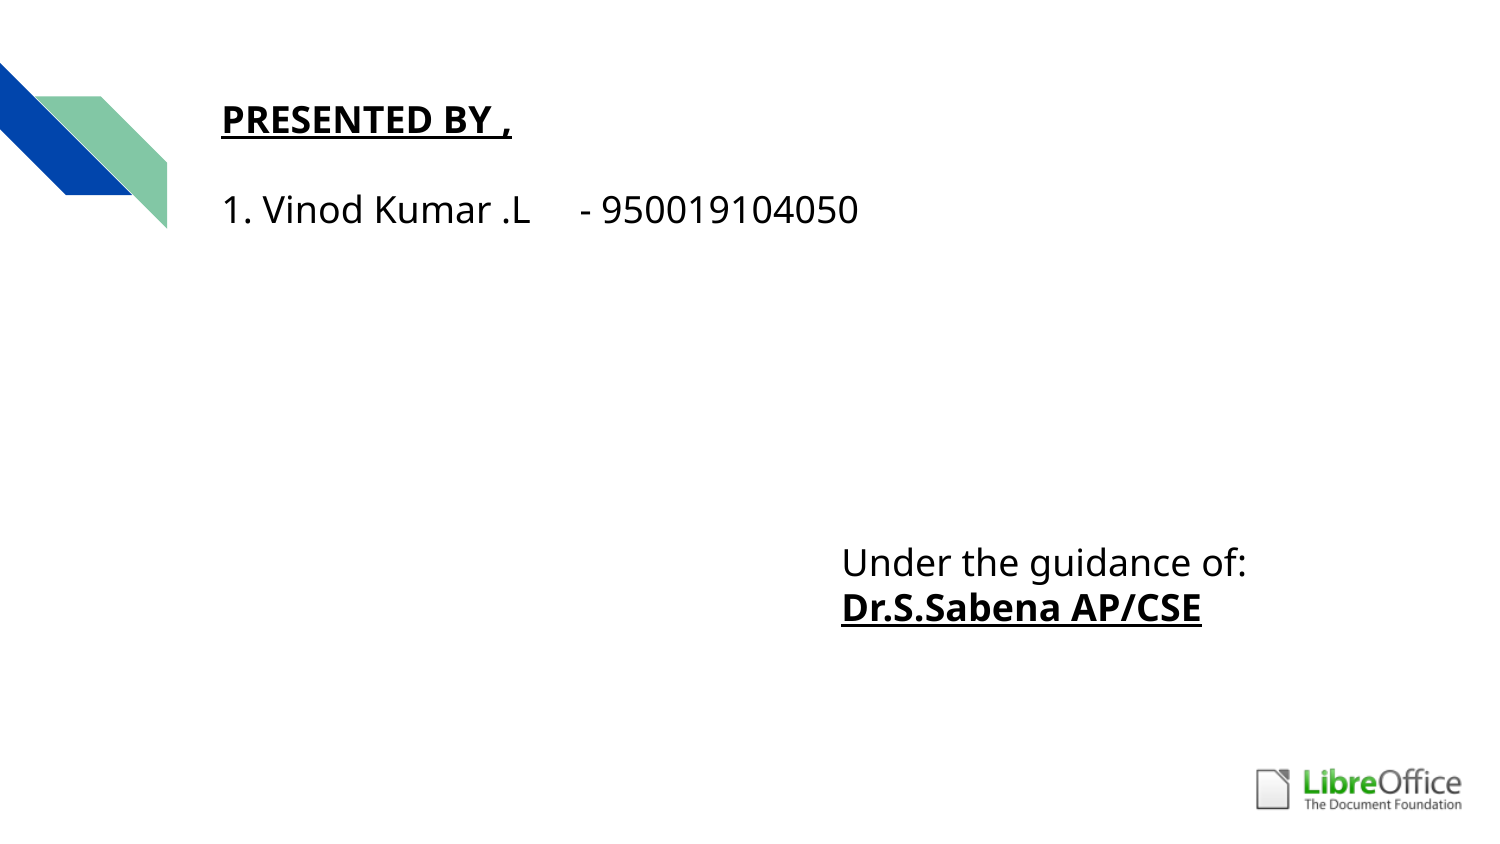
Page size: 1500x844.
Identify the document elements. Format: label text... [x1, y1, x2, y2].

text_box Under the guidance of: Dr.S.Sabena AP/CSE [826, 531, 1329, 640]
picture [1240, 751, 1477, 827]
text_box PRESENTED BY , 1. Vinod Kumar .L - 950019104050 [206, 88, 945, 386]
